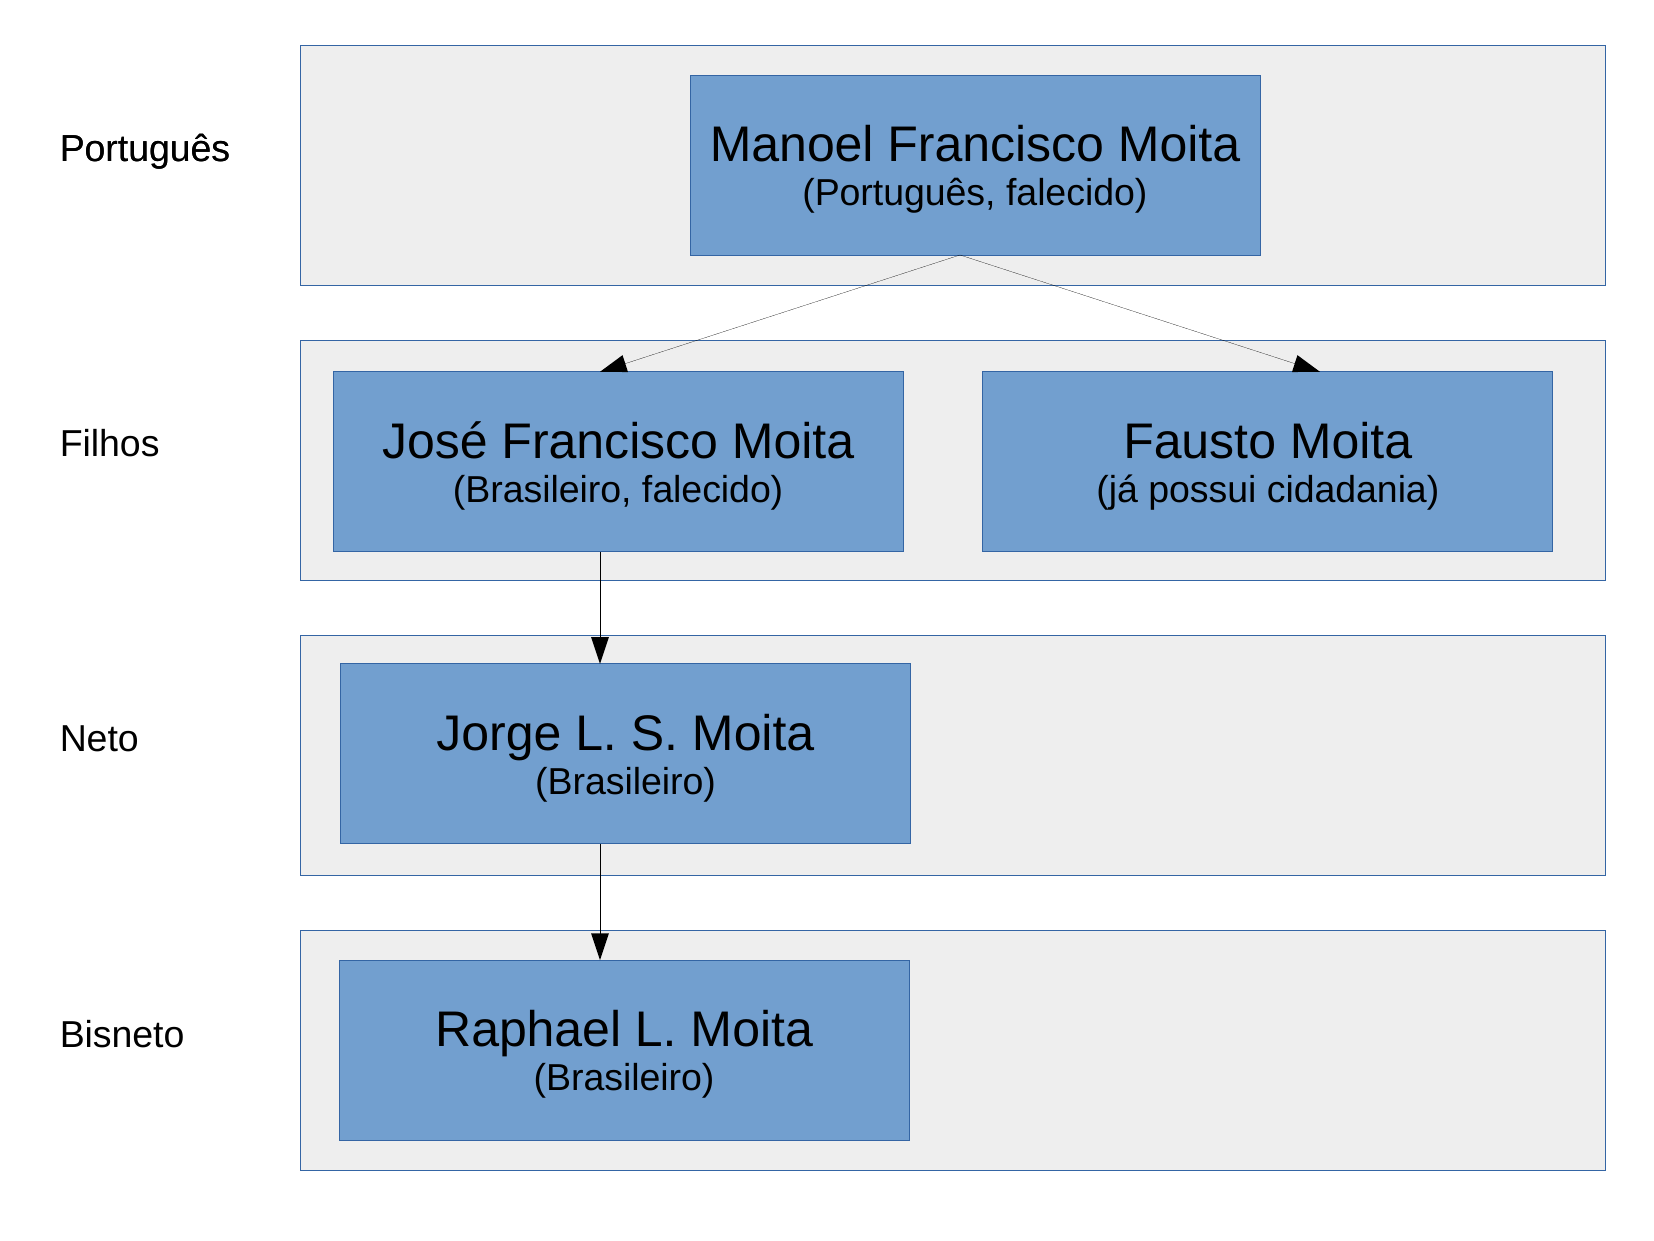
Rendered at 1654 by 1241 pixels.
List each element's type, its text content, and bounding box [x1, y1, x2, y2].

text_box [300, 340, 694, 581]
text_box [868, 256, 1052, 286]
text_box Fausto Moita (já possui cidadania) [982, 371, 1553, 552]
text_box José Francisco Moita (Brasileiro, falecido) [333, 371, 904, 552]
text_box [300, 930, 1606, 1171]
text_box Filhos [45, 415, 271, 473]
text_box [300, 635, 600, 876]
text_box Português [45, 120, 271, 177]
text_box Neto [45, 710, 271, 768]
text_box Jorge L. S. Moita (Brasileiro) [340, 663, 911, 844]
text_box Bisneto [45, 1005, 271, 1063]
text_box [300, 45, 1606, 286]
text_box [601, 635, 1606, 876]
text_box Raphael L. Moita (Brasileiro) [339, 960, 910, 1141]
text_box Manoel Francisco Moita (Português, falecido) [690, 75, 1261, 256]
text_box [601, 340, 1606, 581]
